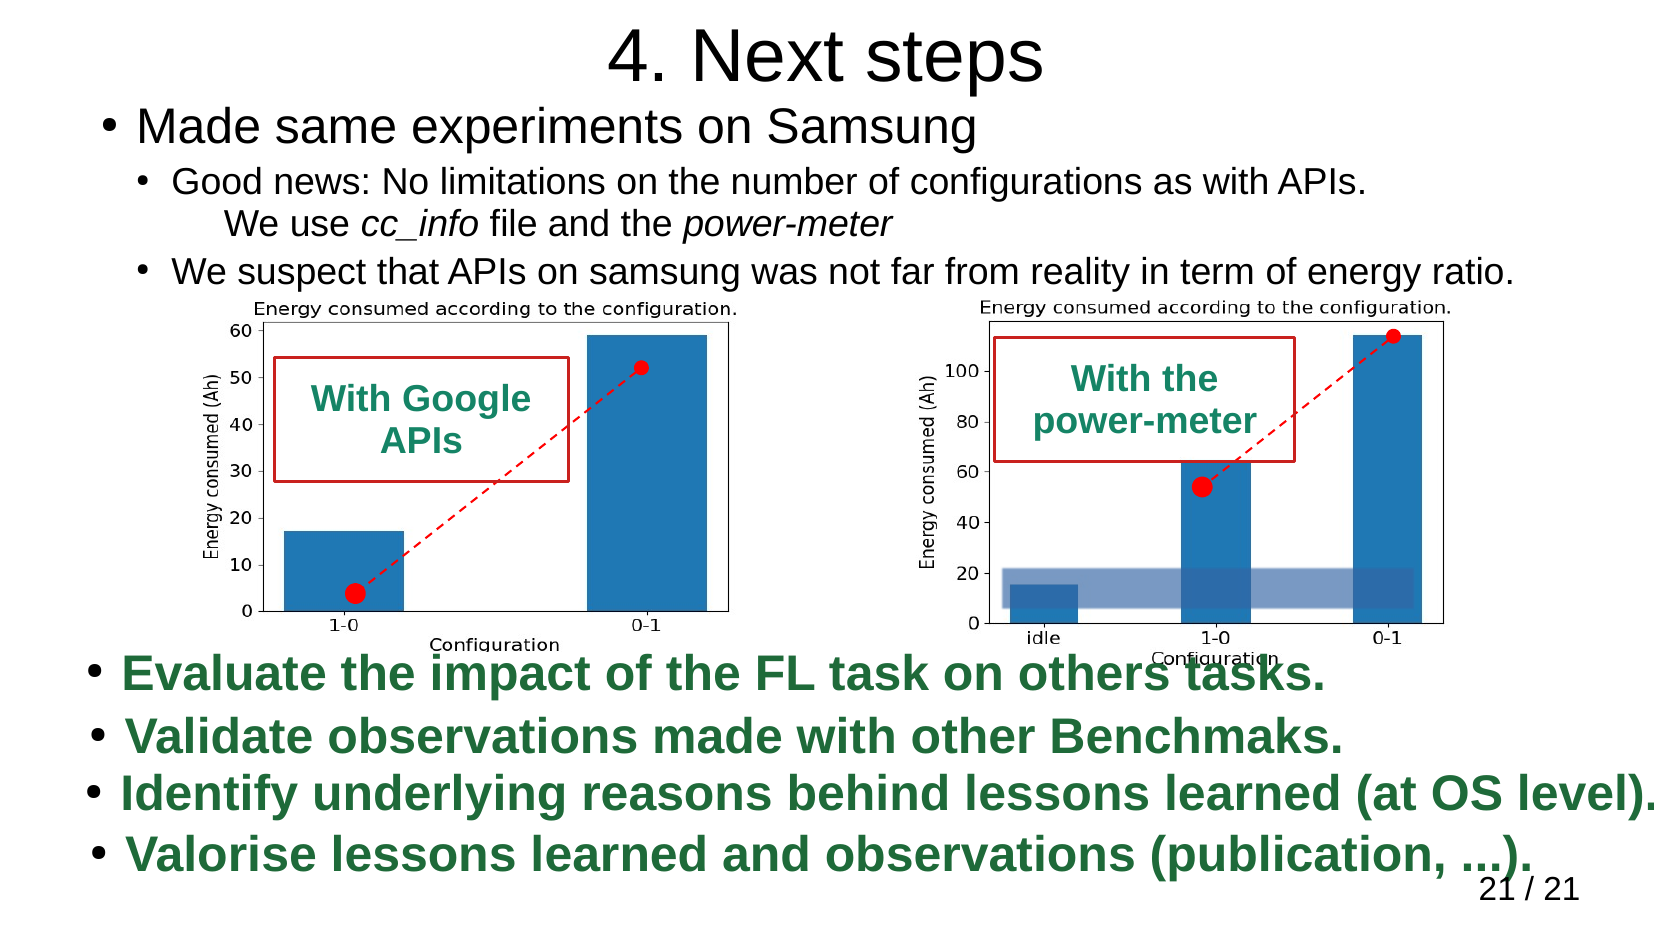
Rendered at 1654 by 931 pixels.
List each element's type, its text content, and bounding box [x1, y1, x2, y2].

text_box Validate observations made with other Benchmaks. [74, 701, 1428, 757]
text_box 21 / 21 [1464, 863, 1652, 931]
picture [915, 316, 1501, 637]
text_box [1003, 569, 1413, 608]
text_box Evaluate the impact of the FL task on others tasks. [71, 637, 1534, 713]
text_box With Google APIs [274, 357, 569, 482]
picture [187, 316, 788, 637]
text_box Identify underlying reasons behind lessons learned (at OS level). [70, 757, 1654, 829]
text_box With the power-meter [994, 337, 1295, 462]
text_box Made same experiments on Samsung Good news: No limitations on the number of configurations as with APIs. We use cc_info file and the power-meter We suspect that APIs on samsung was not far from reality in term of energy ratio. [100, 75, 1564, 316]
title 4. Next steps [57, 0, 1595, 127]
text_box Valorise lessons learned and observations (publication, ...). [75, 829, 1654, 895]
